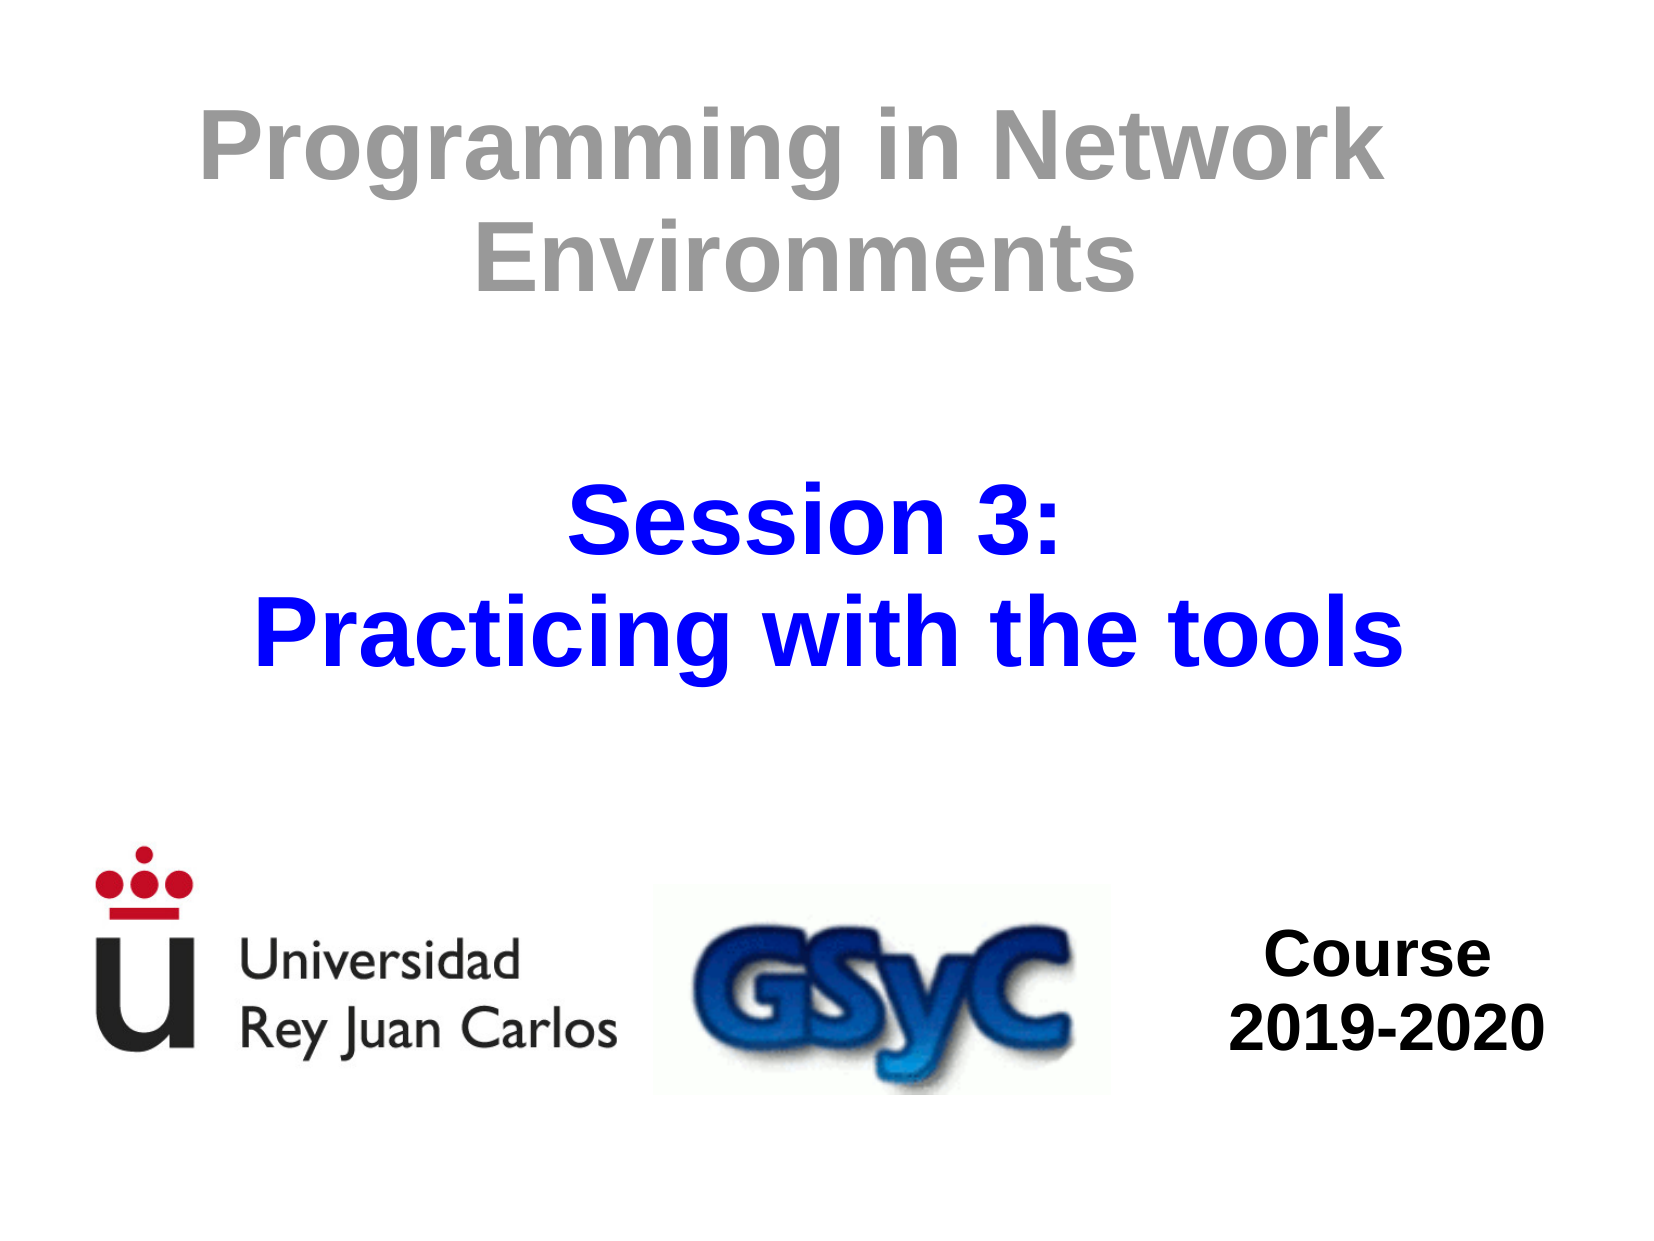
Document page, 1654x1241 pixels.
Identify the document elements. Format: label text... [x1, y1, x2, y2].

title Session 3: Practicing with the tools [144, 450, 1516, 702]
picture [653, 884, 1111, 1096]
title Programming in Network Environments [120, 75, 1491, 327]
picture [61, 824, 646, 1081]
title Course 2019-2020 [1185, 915, 1591, 1066]
